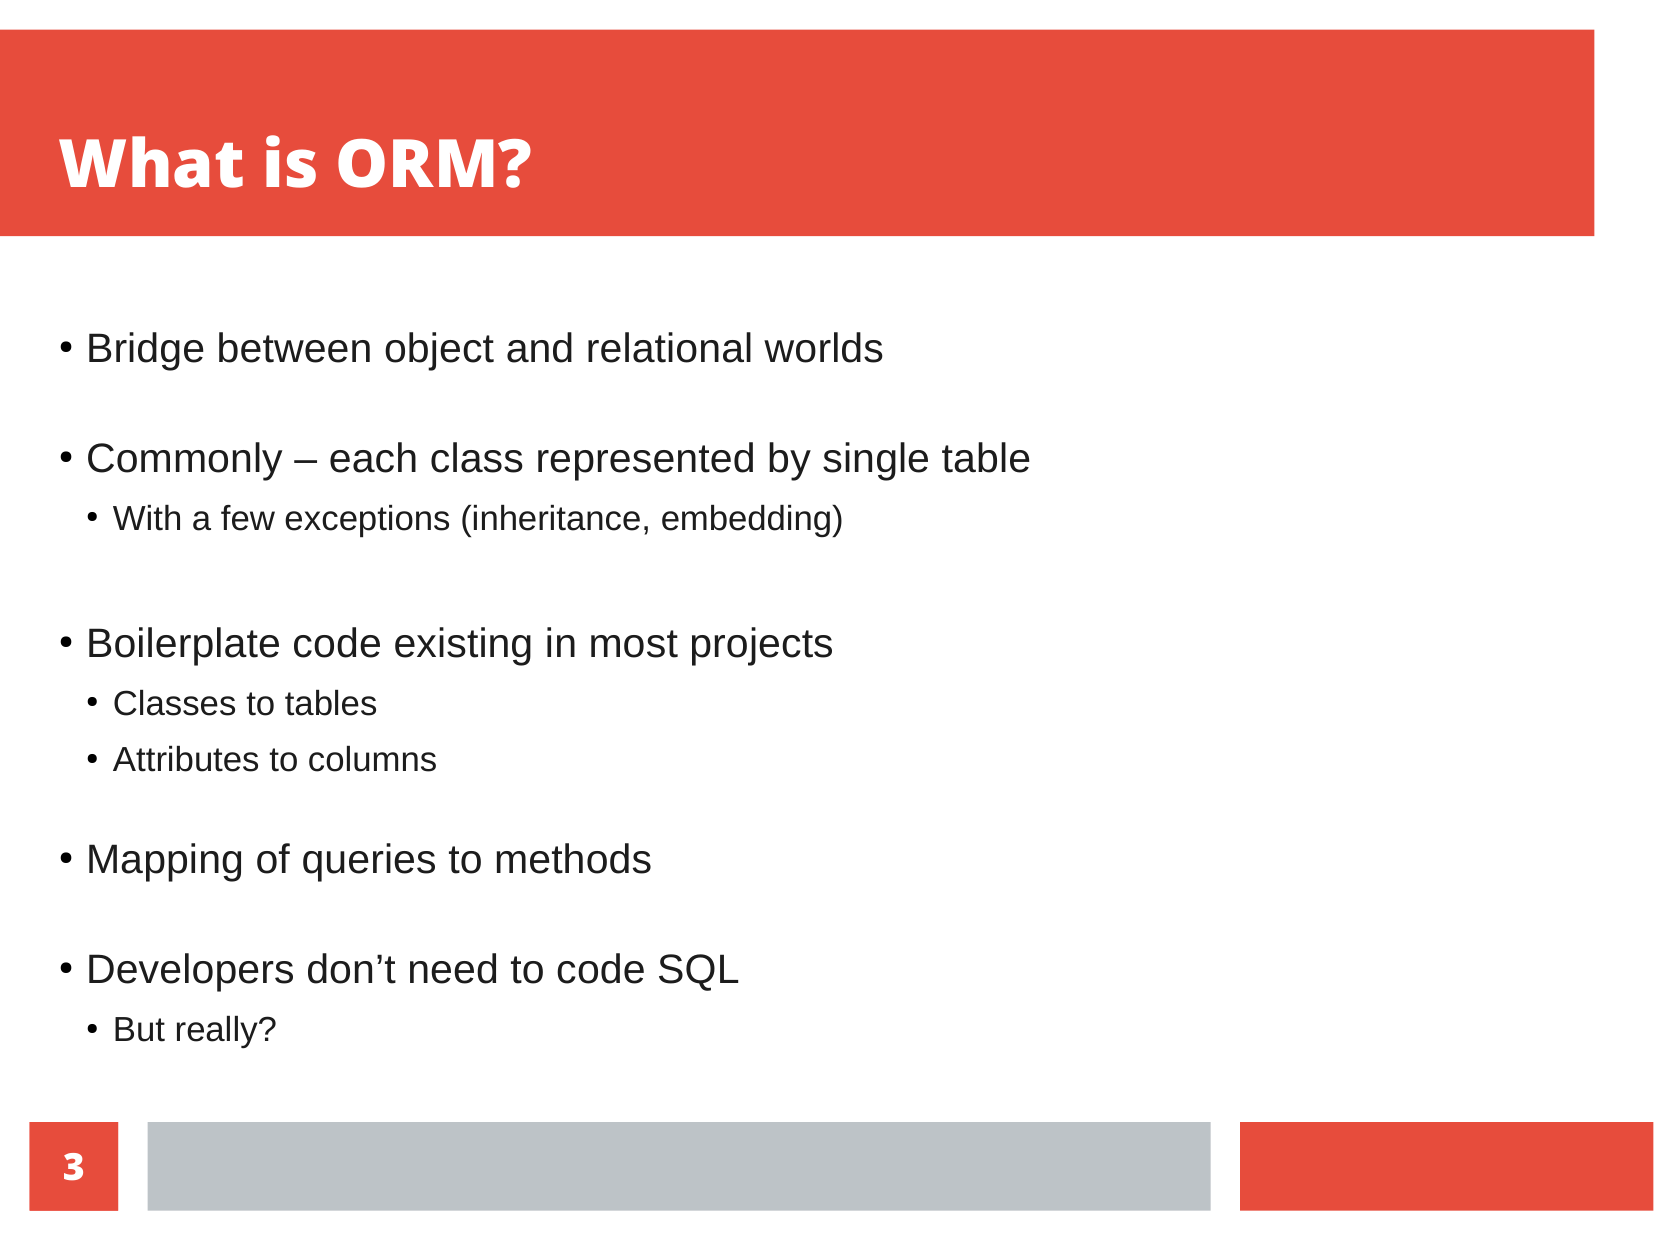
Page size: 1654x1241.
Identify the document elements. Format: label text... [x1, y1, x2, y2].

list Bridge between object and relational worlds Commonly – each class represented by single table With a few exceptions (inheritance, embedding) Boilerplate code existing in most projects Classes to tables Attributes to columns Mapping of queries to methods Developers don’t need to code SQL But really? [59, 324, 1565, 1093]
title What is ORM? [59, 59, 1595, 207]
